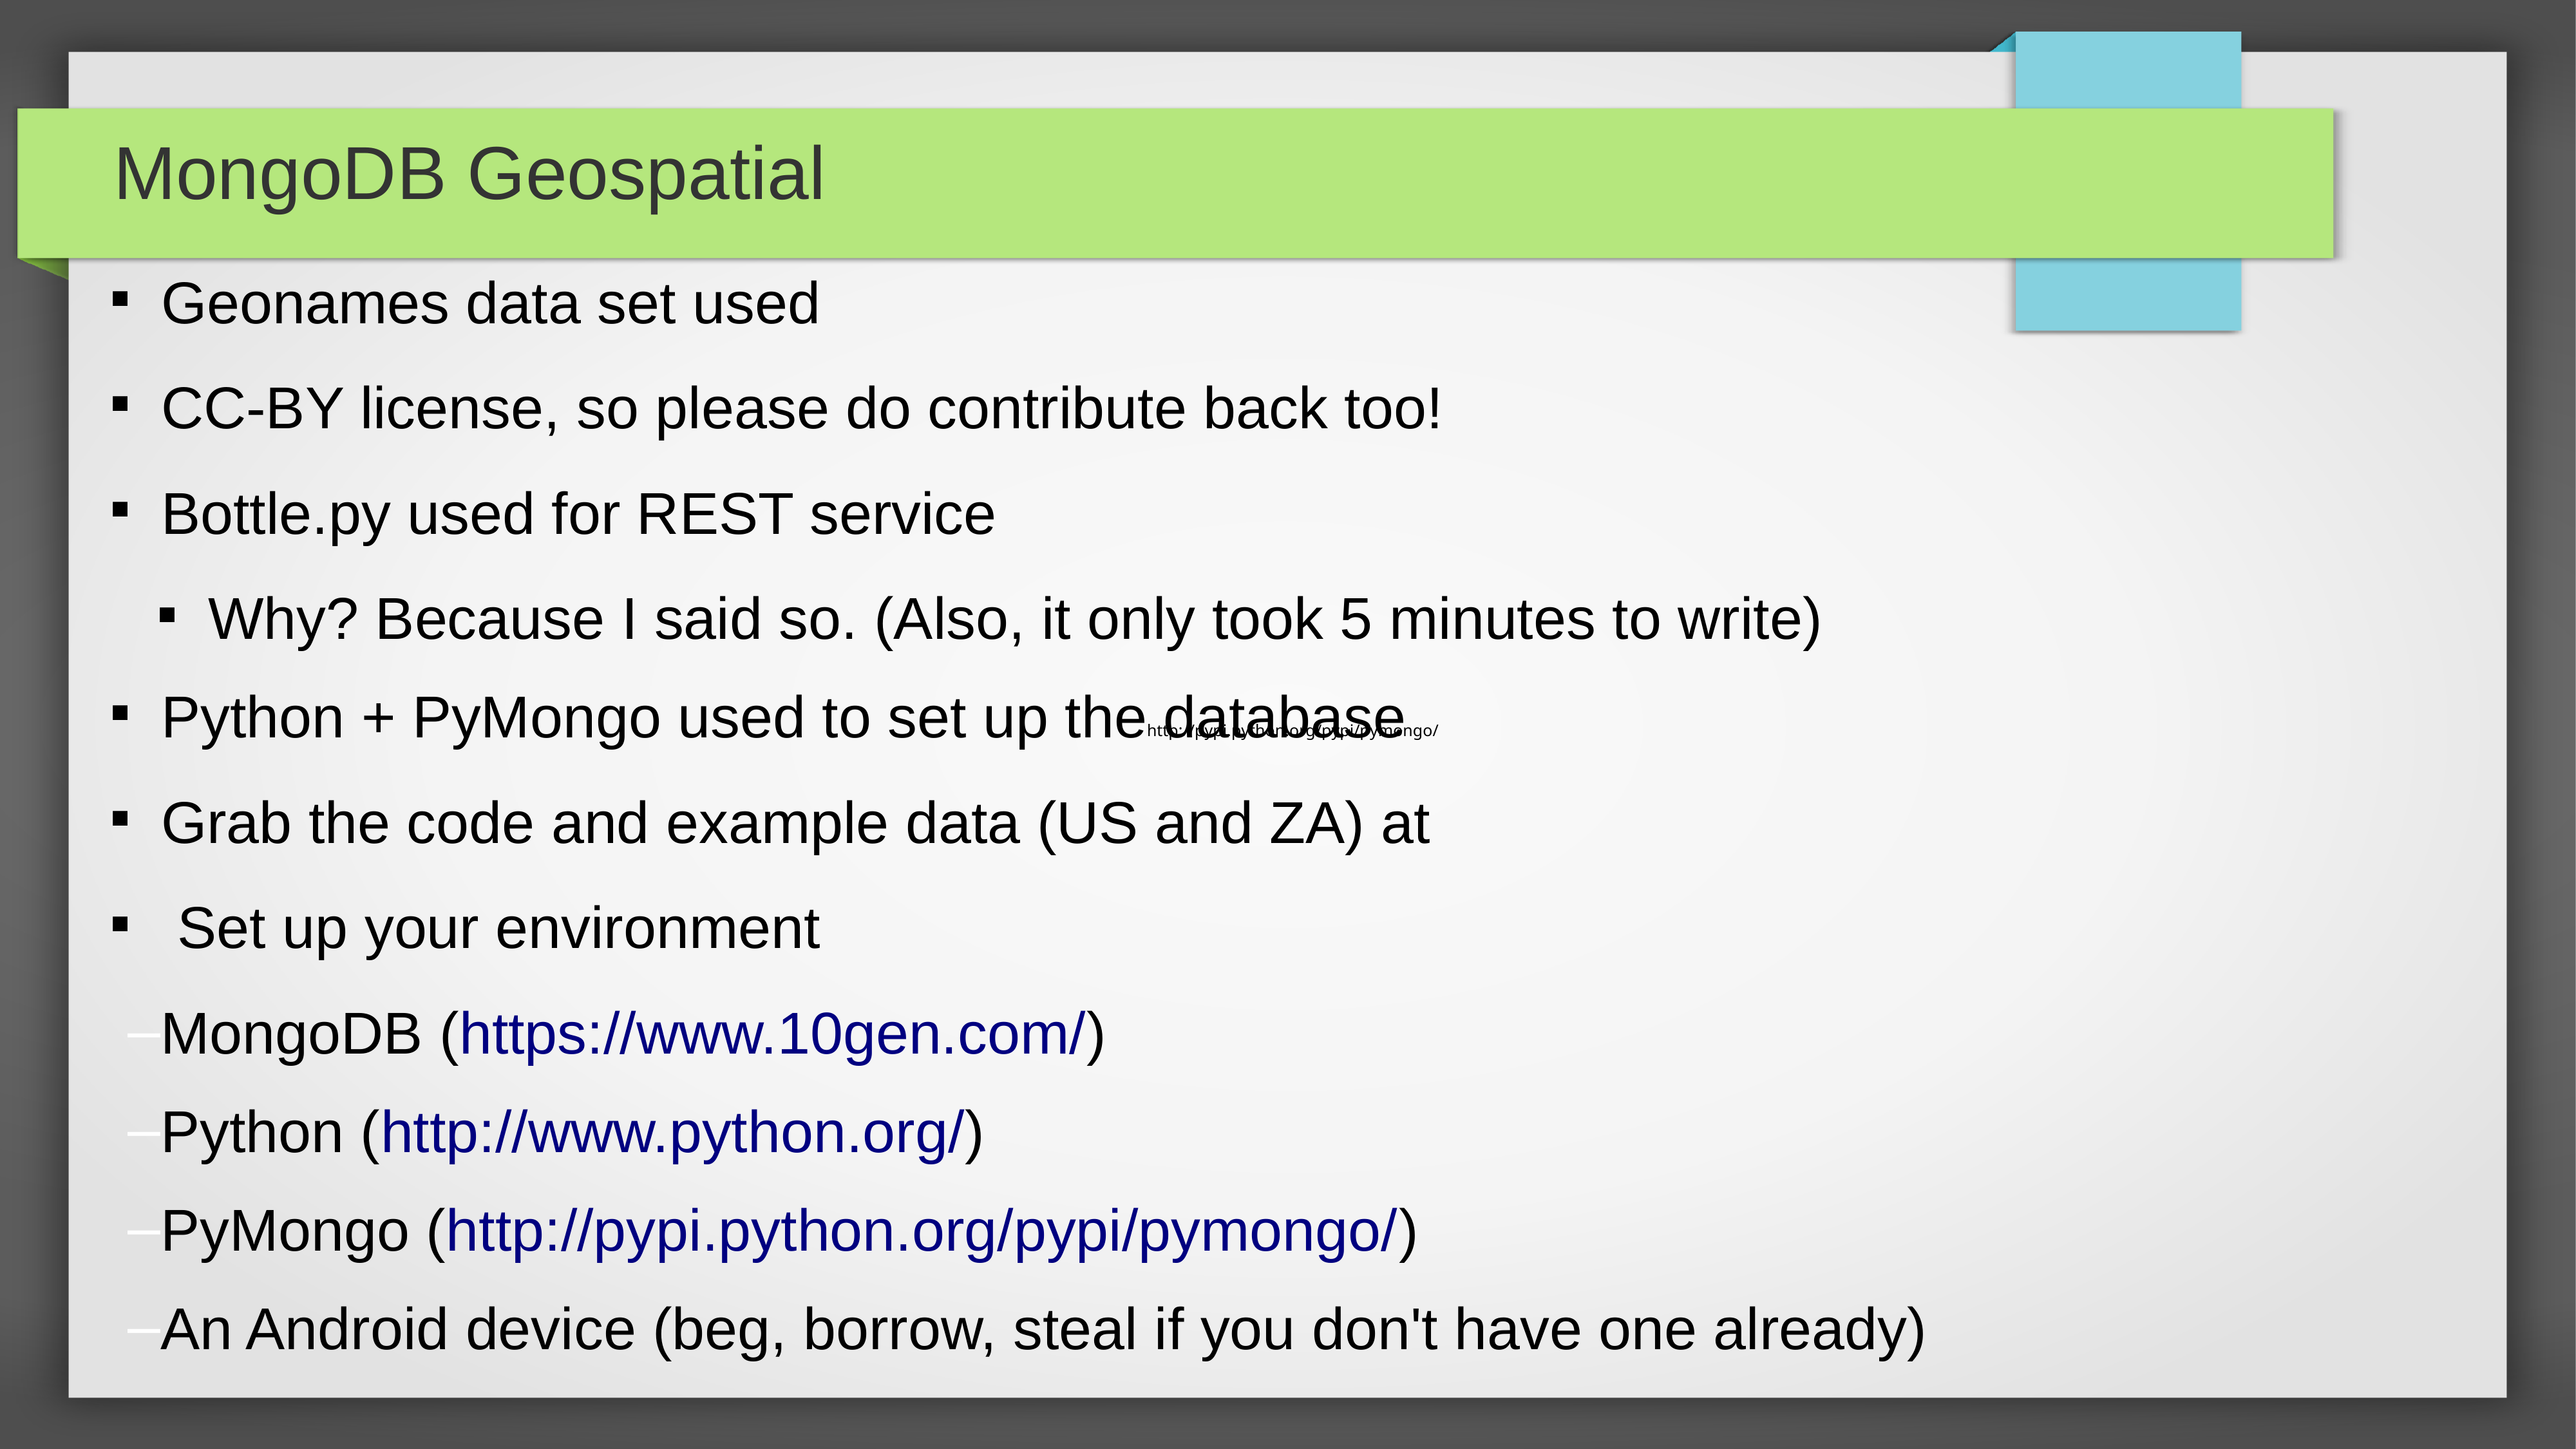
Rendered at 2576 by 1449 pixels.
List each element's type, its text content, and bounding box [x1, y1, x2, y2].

title MongoDB Geospatial [108, 82, 2537, 257]
list Geonames data set used CC-BY license, so please do contribute back too! Bottle.py used for REST service Why? Because I said so. (Also, it only took 5 minutes to write) Python + PyMongo used to set up the database Grab the code and example data (US and ZA) at Set up your environment MongoDB (https://www.10gen.com/) Python (http://www.python.org/) PyMongo (http://pypi.python.org/pypi/pymongo/) An Android device (beg, borrow, steal if you don't have one already) [79, 264, 2508, 1449]
text_box http://pypi.python.org/pypi/pymongo/ [1137, 715, 1459, 745]
picture [0, 0, 2576, 1449]
